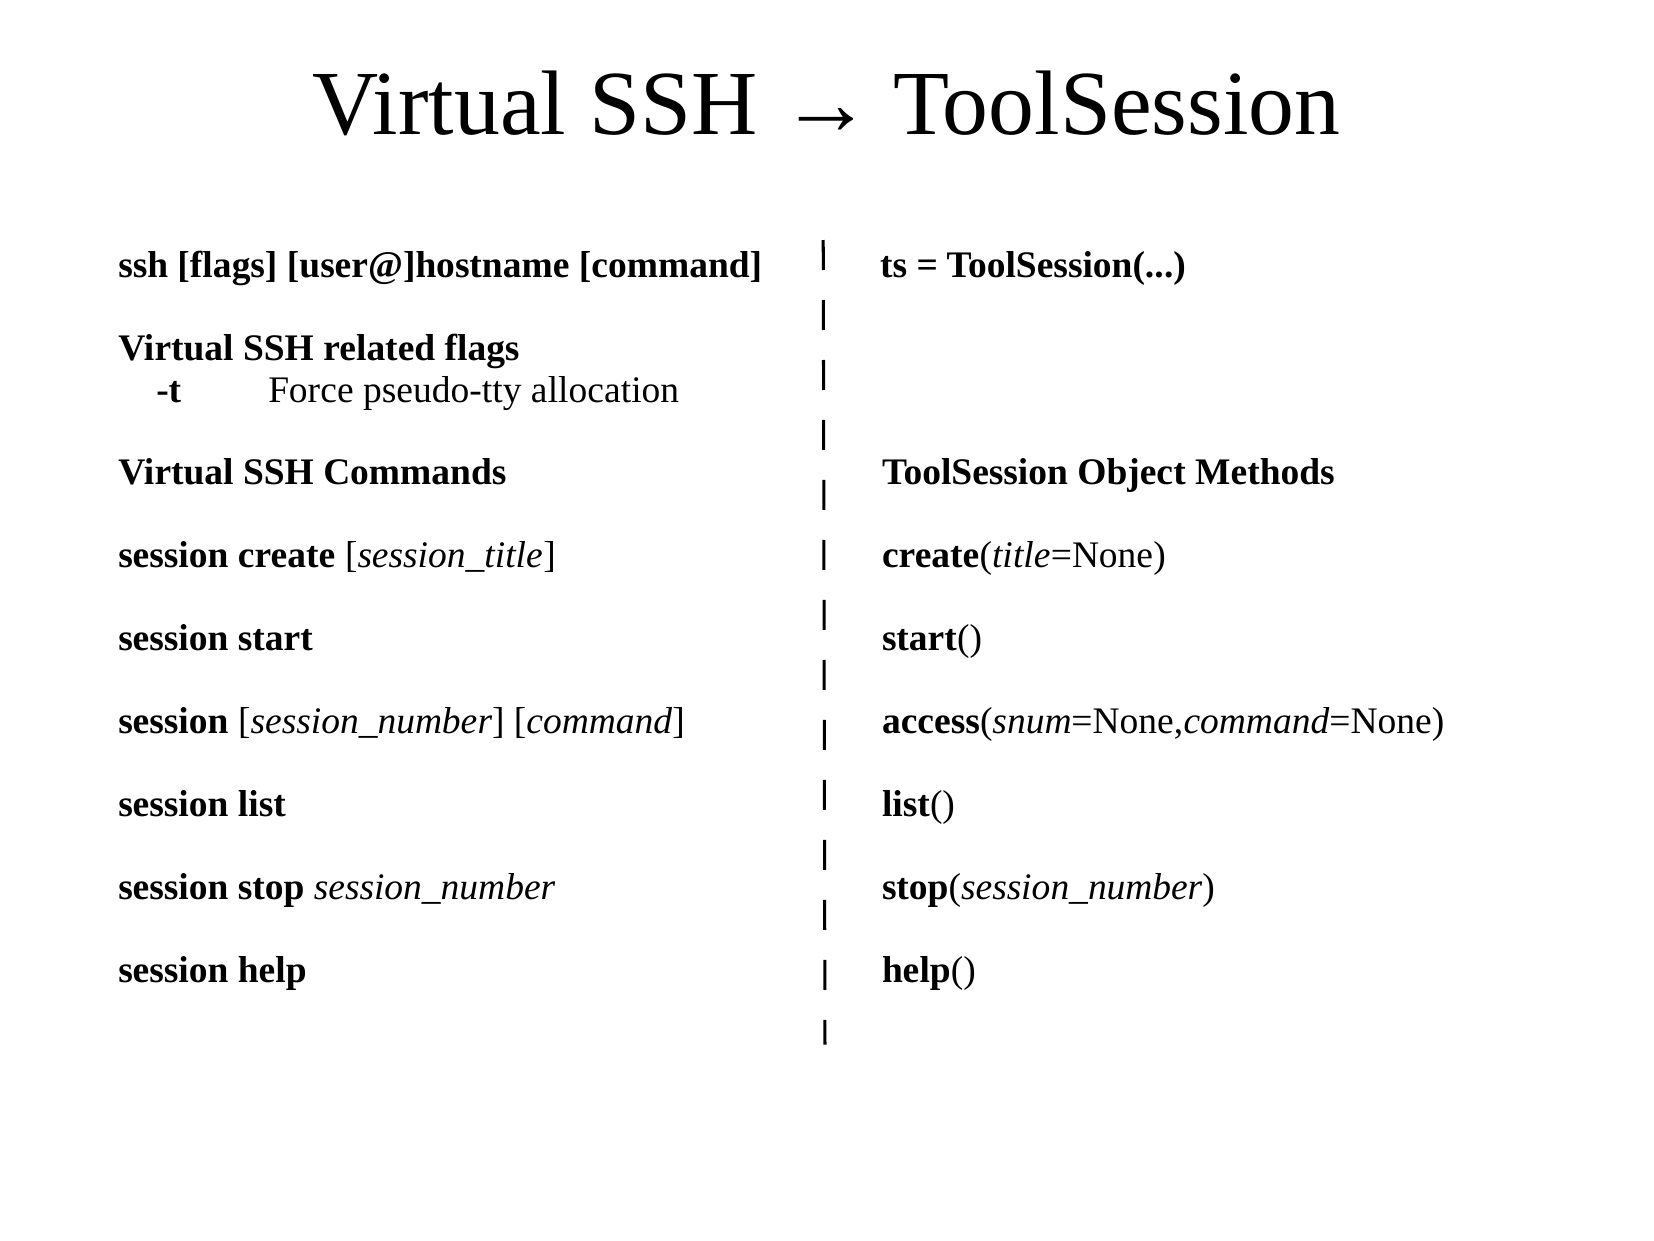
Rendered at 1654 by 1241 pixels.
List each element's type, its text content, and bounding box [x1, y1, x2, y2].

text_box ssh [flags] [user@]hostname [command] Virtual SSH related flags -t Force pseudo-tty allocation [103, 236, 871, 418]
text_box Virtual SSH Commands session create [session_title] session start session [session_number] [command] session list session stop session_number session help [103, 443, 796, 1082]
text_box [263, 401, 1569, 472]
title Virtual SSH → ToolSession [82, 52, 1571, 155]
text_box ts = ToolSession(...) [865, 237, 1632, 377]
text_box ToolSession Object Methods create(title=None) start() access(snum=None,command=None) list() stop(session_number) help() [867, 443, 1558, 1040]
